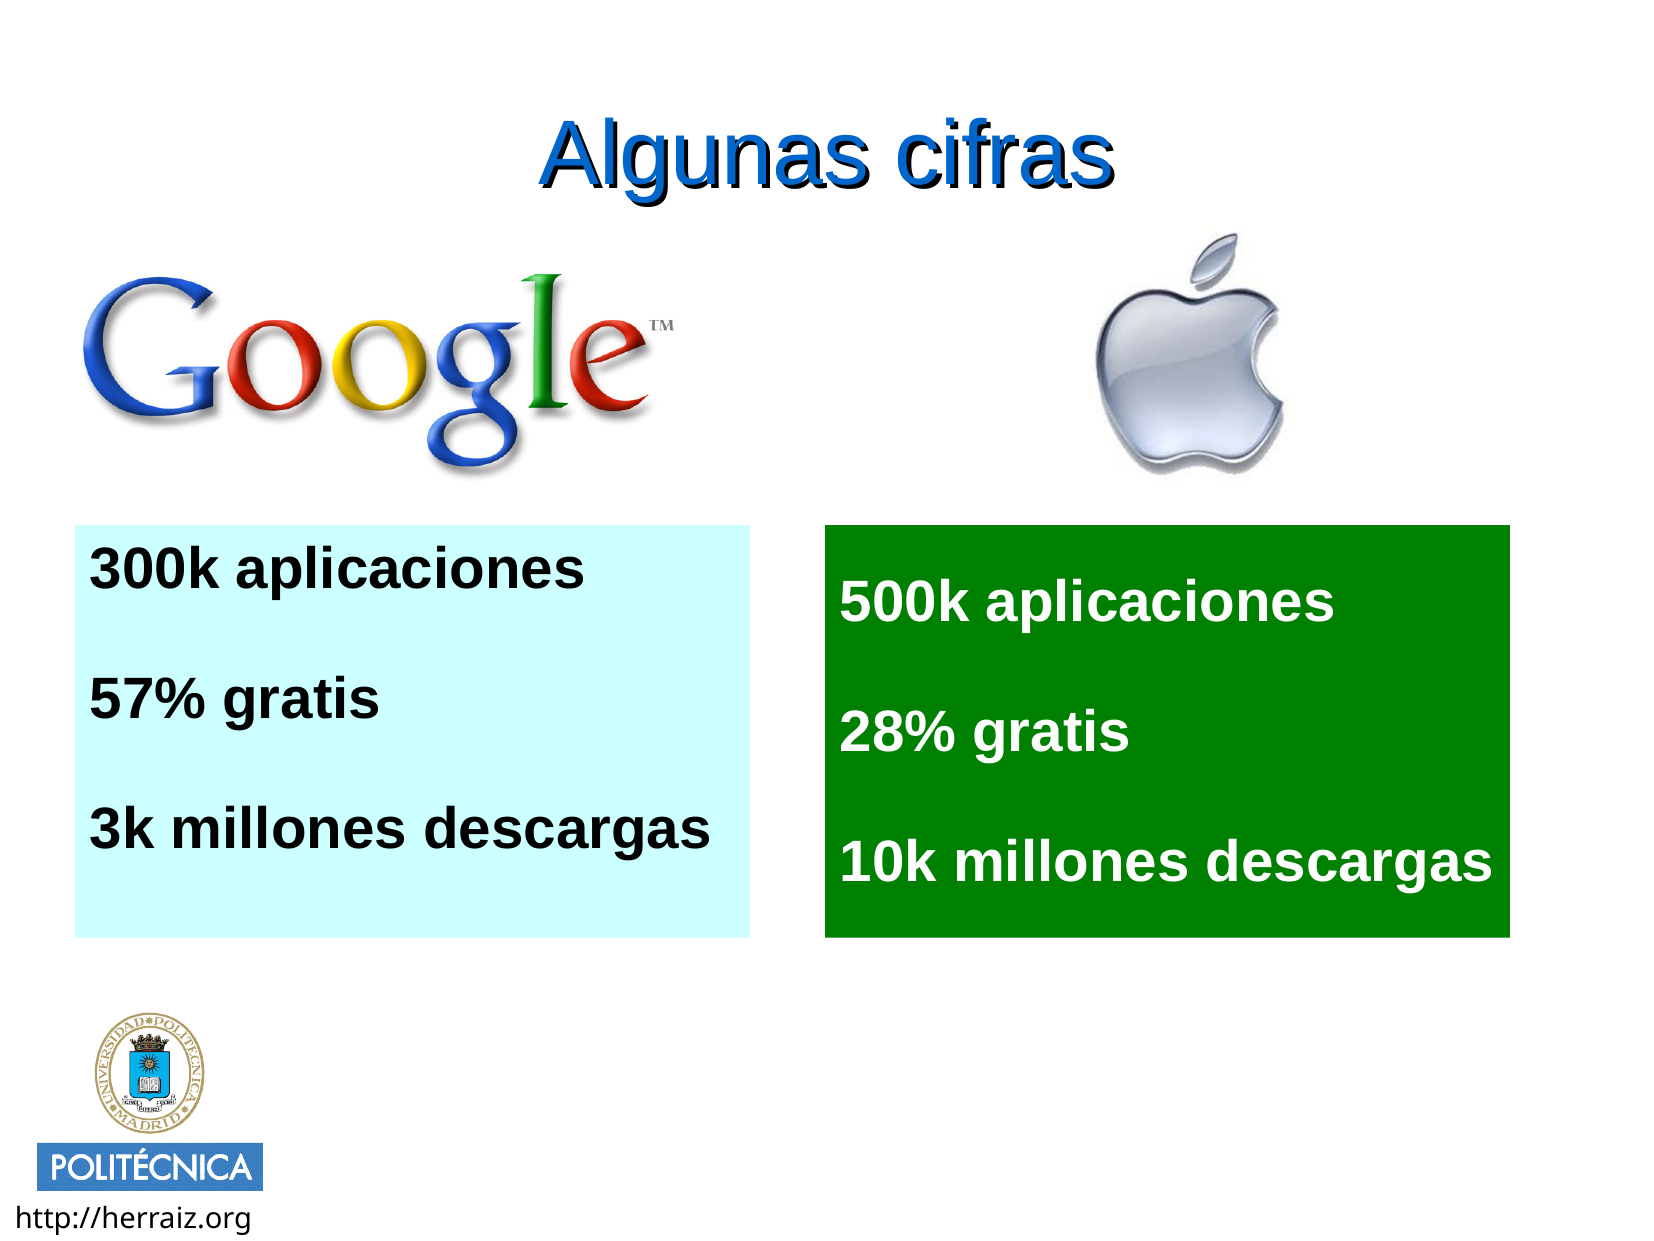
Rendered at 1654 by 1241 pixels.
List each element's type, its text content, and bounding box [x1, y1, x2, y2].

title Algunas cifras [82, 49, 1571, 257]
picture [75, 248, 676, 488]
text_box 500k aplicaciones 28% gratis 10k millones descargas [825, 525, 1510, 938]
picture [37, 1012, 263, 1191]
picture [1087, 257, 1313, 488]
text_box 300k aplicaciones 57% gratis 3k millones descargas [75, 525, 751, 938]
